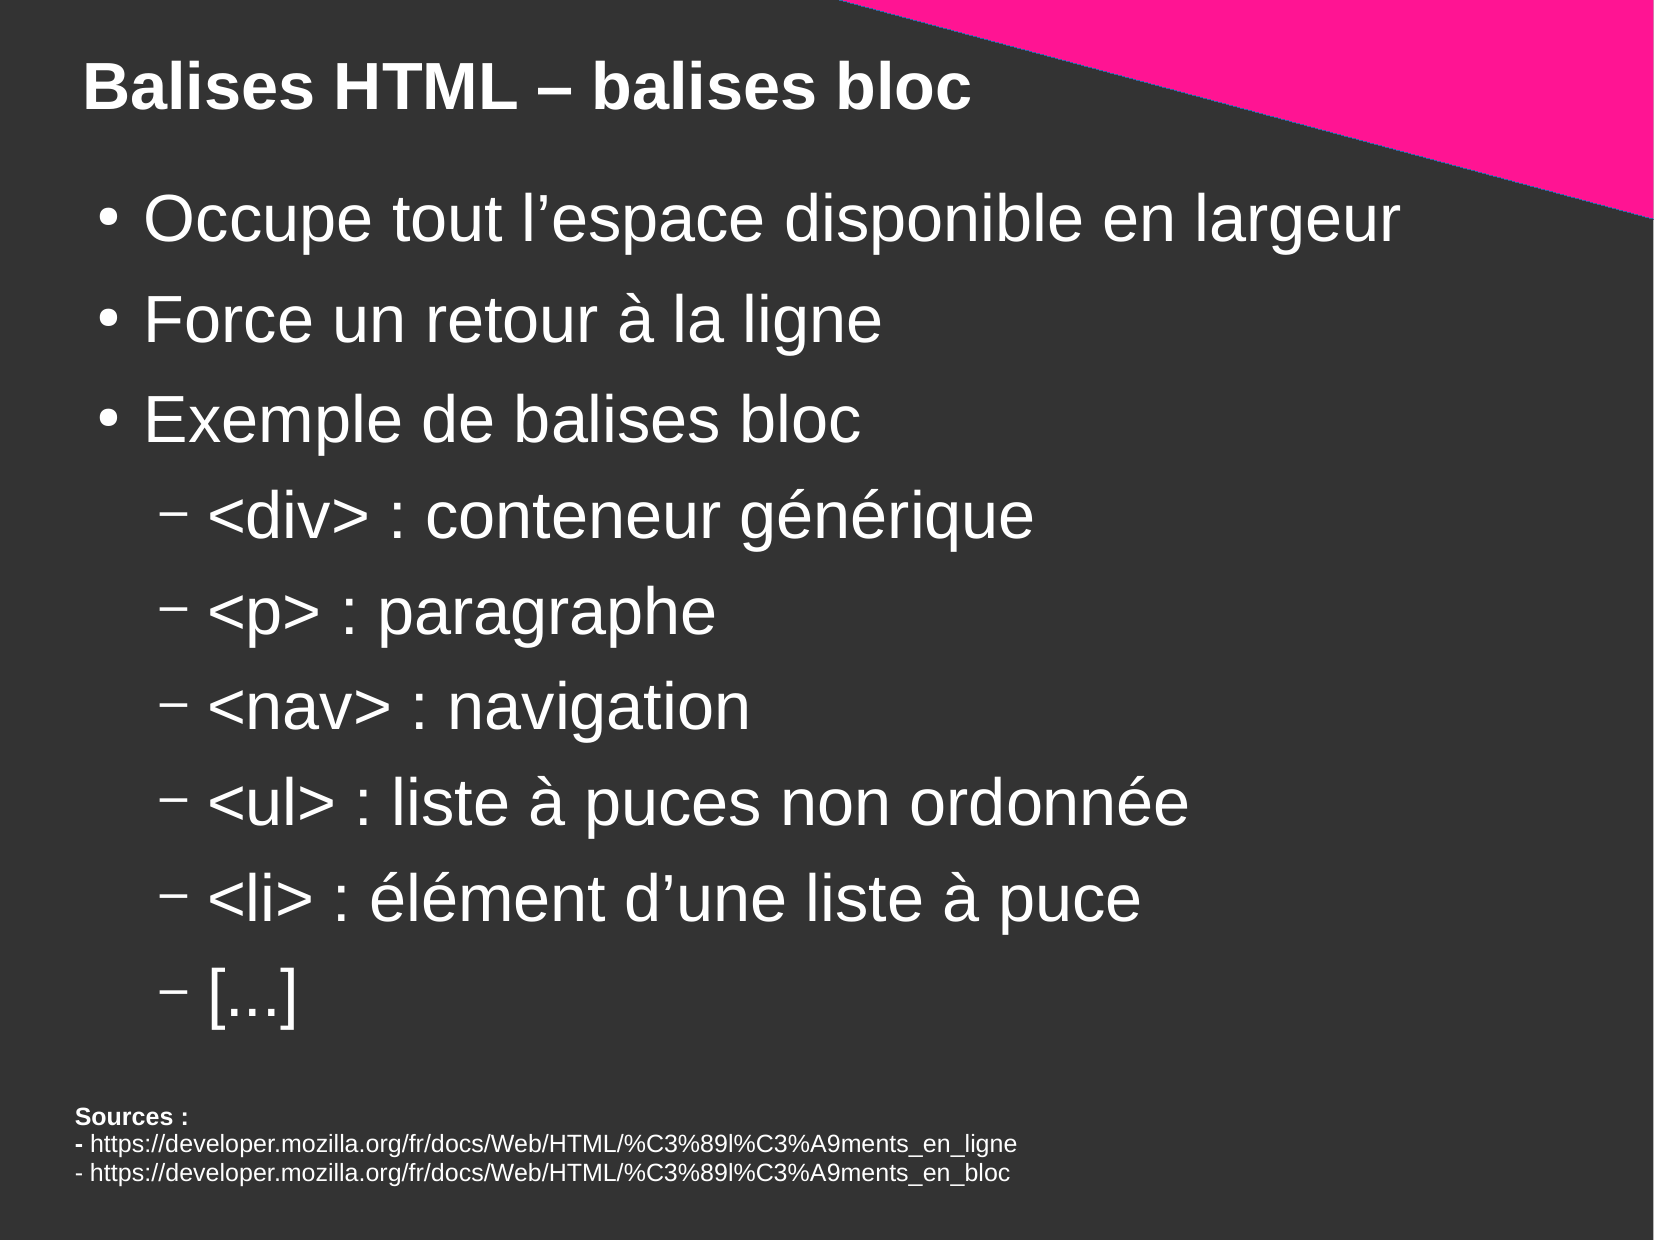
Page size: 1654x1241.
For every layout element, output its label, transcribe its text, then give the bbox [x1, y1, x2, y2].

title Balises HTML – balises bloc [82, 49, 1437, 162]
list Occupe tout l’espace disponible en largeur Force un retour à la ligne Exemple de balises bloc <div> : conteneur générique <p> : paragraphe <nav> : navigation <ul> : liste à puces non ordonnée <li> : élément d’une liste à puce [...] [80, 180, 1620, 1035]
text_box [839, 0, 1654, 220]
text_box Sources : - https://developer.mozilla.org/fr/docs/Web/HTML/%C3%89l%C3%A9ments_en_ligne - https://developer.mozilla.org/fr/docs/Web/HTML/%C3%89l%C3%A9ments_en_bloc [59, 1094, 1546, 1227]
